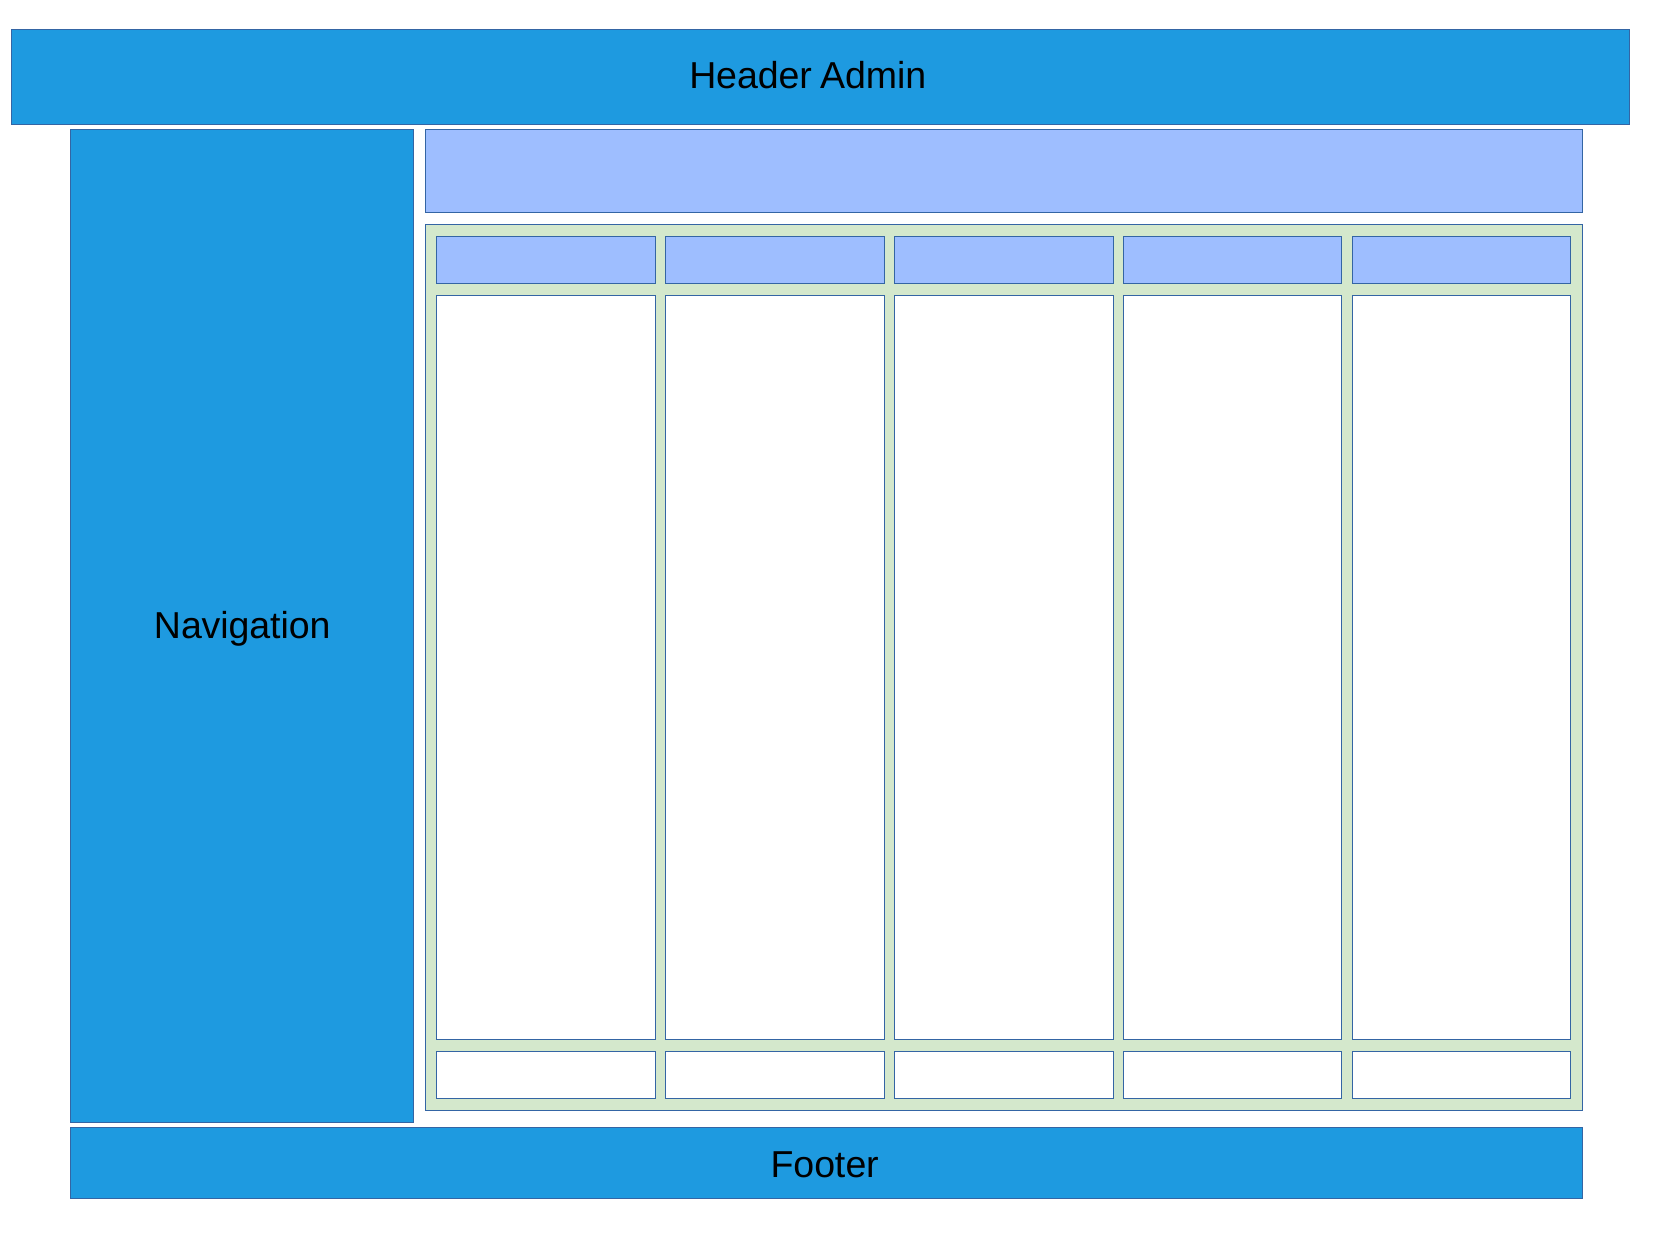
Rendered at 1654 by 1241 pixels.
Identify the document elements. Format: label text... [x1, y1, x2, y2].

text_box [425, 224, 1583, 1111]
text_box Footer [755, 1136, 894, 1193]
text_box [425, 129, 1583, 213]
text_box Navigation [70, 129, 414, 1123]
text_box [70, 1127, 1583, 1199]
text_box Header Admin [674, 47, 942, 105]
text_box [11, 29, 1630, 125]
